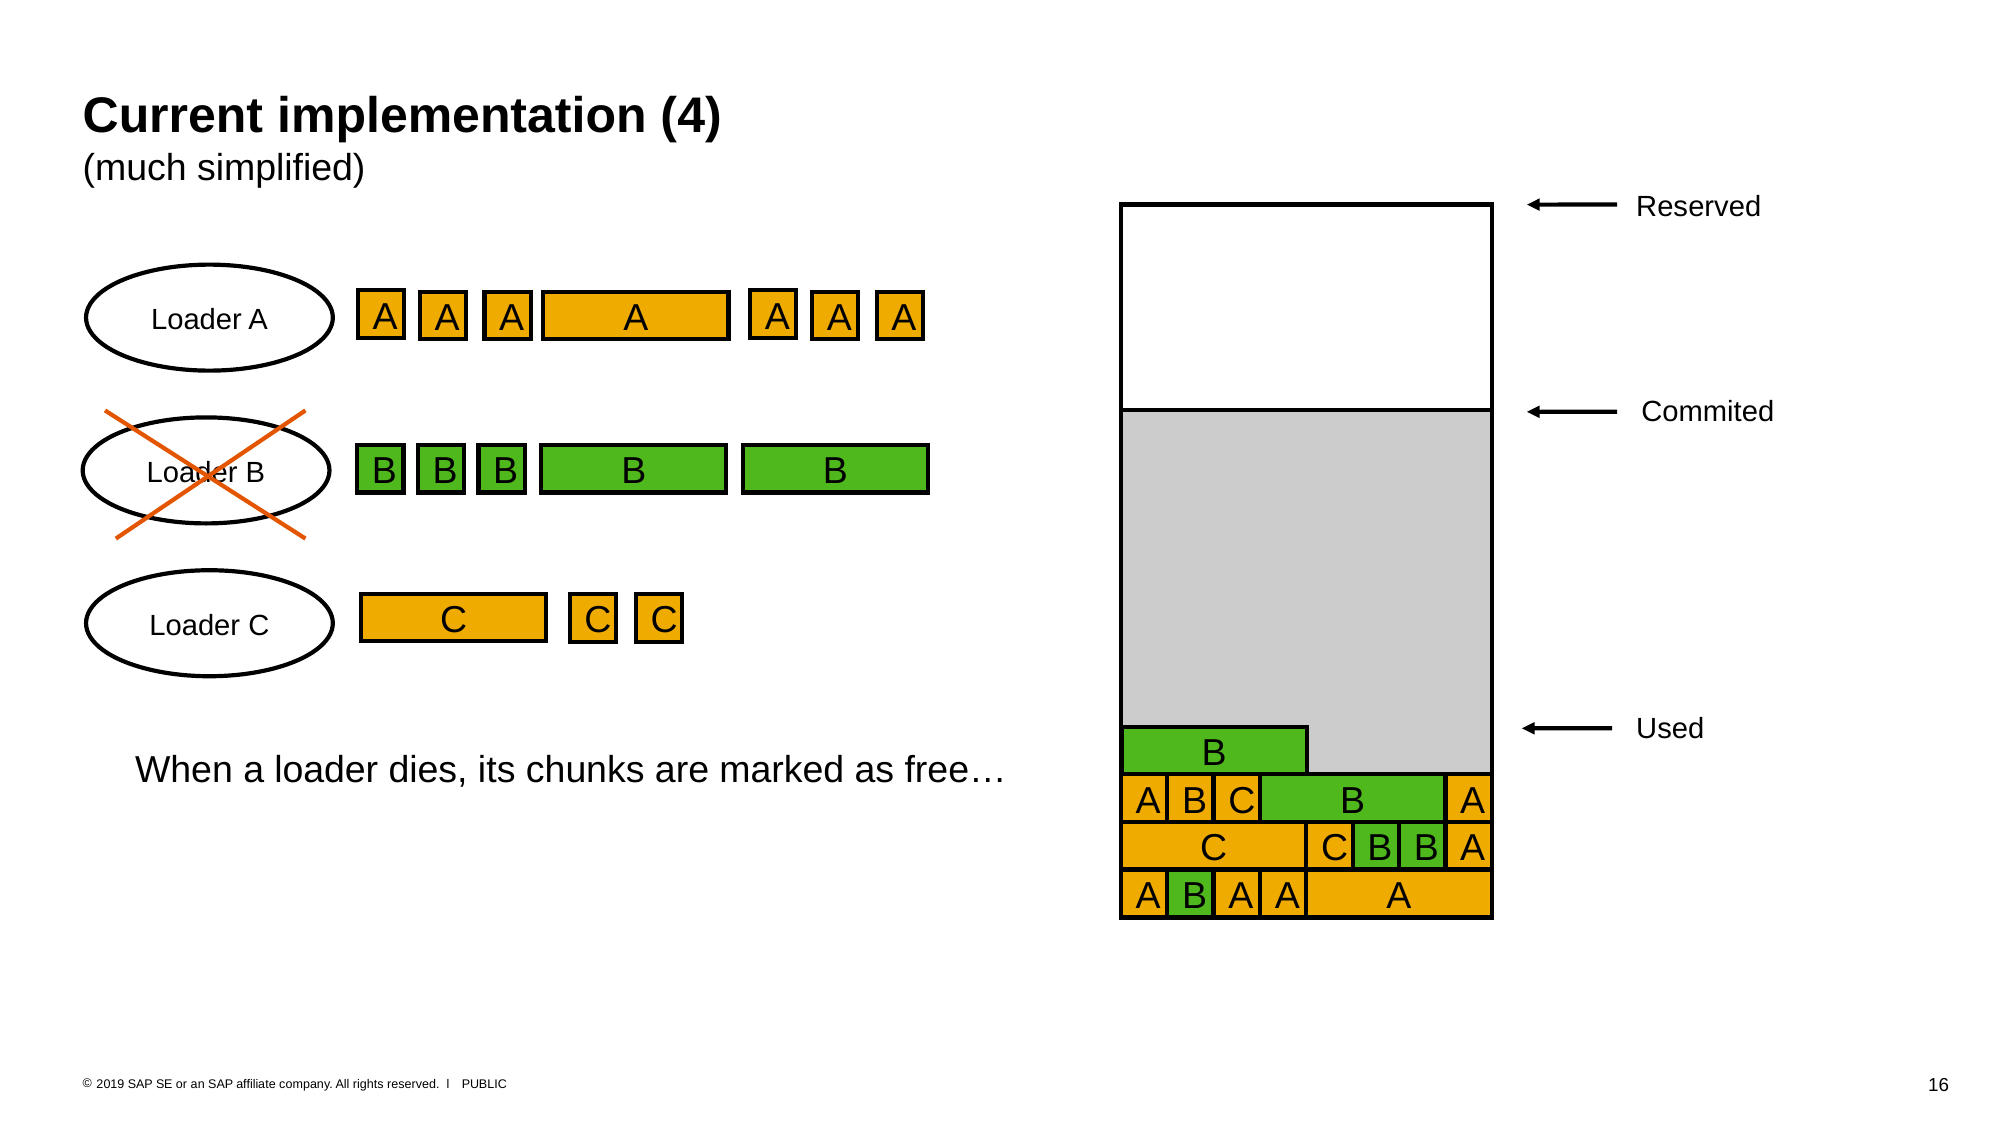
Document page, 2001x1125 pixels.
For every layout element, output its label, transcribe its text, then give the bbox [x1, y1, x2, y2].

text_box A [1120, 774, 1167, 822]
text_box B [417, 444, 465, 493]
text_box Loader B [135, 417, 277, 472]
text_box C [635, 594, 683, 642]
text_box A [1213, 869, 1260, 917]
text_box C [1306, 822, 1352, 870]
text_box A [543, 291, 729, 340]
text_box C [569, 594, 617, 642]
text_box C [1213, 775, 1259, 822]
text_box A [419, 291, 467, 340]
text_box Loader B [151, 481, 266, 524]
text_box A [1306, 870, 1492, 918]
text_box Reserved [1636, 186, 1762, 222]
title Current implementation (4) (much simplified) [82, 82, 1918, 189]
text_box B [357, 444, 404, 493]
text_box A [357, 290, 405, 338]
text_box Loader B [215, 429, 330, 515]
text_box [1120, 410, 1492, 774]
text_box Commited [1641, 392, 1775, 428]
text_box B [742, 444, 928, 493]
text_box Loader B [82, 429, 194, 517]
text_box B [1399, 822, 1445, 870]
text_box A [1260, 869, 1306, 917]
text_box Loader C [86, 570, 333, 677]
text_box A [1120, 869, 1167, 917]
text_box B [1167, 775, 1213, 822]
text_box When a loader dies, its chunks are marked as free… [134, 744, 1048, 790]
text_box A [749, 290, 797, 338]
text_box B [1121, 726, 1307, 775]
text_box A [484, 291, 531, 340]
text_box Loader A [86, 264, 333, 371]
text_box B [1352, 822, 1399, 870]
text_box A [1445, 822, 1492, 870]
text_box A [812, 291, 859, 340]
text_box B [1259, 774, 1446, 822]
text_box A [876, 291, 923, 340]
text_box B [478, 444, 525, 493]
text_box A [1446, 774, 1492, 822]
text_box C [1120, 822, 1306, 869]
text_box Used [1636, 709, 1705, 745]
text_box C [361, 594, 547, 642]
text_box B [1167, 869, 1213, 917]
text_box B [541, 444, 727, 493]
